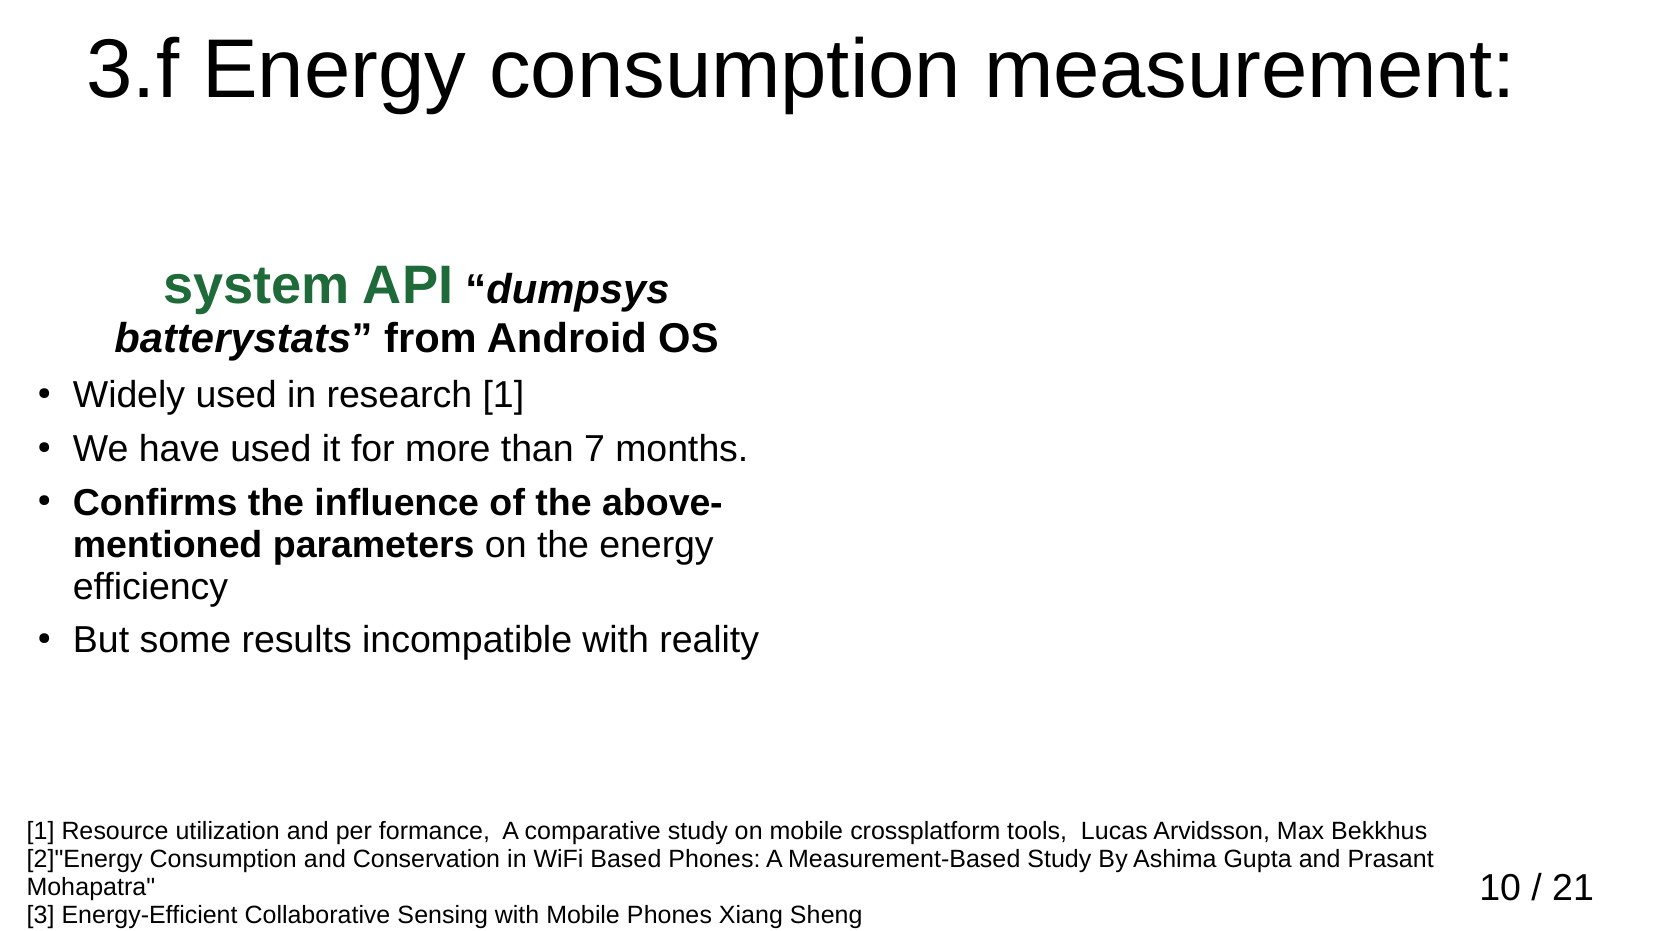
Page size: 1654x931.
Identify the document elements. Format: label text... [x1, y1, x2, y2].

subtitle system API “dumpsys batterystats” from Android OS Widely used in research [1] We have used it for more than 7 months. Confirms the influence of the above-mentioned parameters on the energy efficiency But some results incompatible with reality [37, 209, 796, 707]
text_box 10 / 21 [1464, 858, 1653, 929]
title 3.f Energy consumption measurement: [75, 22, 1576, 116]
text_box [1] Resource utilization and per formance, A comparative study on mobile crossplatform tools, Lucas Arvidsson, Max Bekkhus [2]"Energy Consumption and Conservation in WiFi Based Phones: A Measurement-Based Study By Ashima Gupta and Prasant Mohapatra" [3] Energy-Efficient Collaborative Sensing with Mobile Phones Xiang Sheng [11, 809, 1500, 931]
